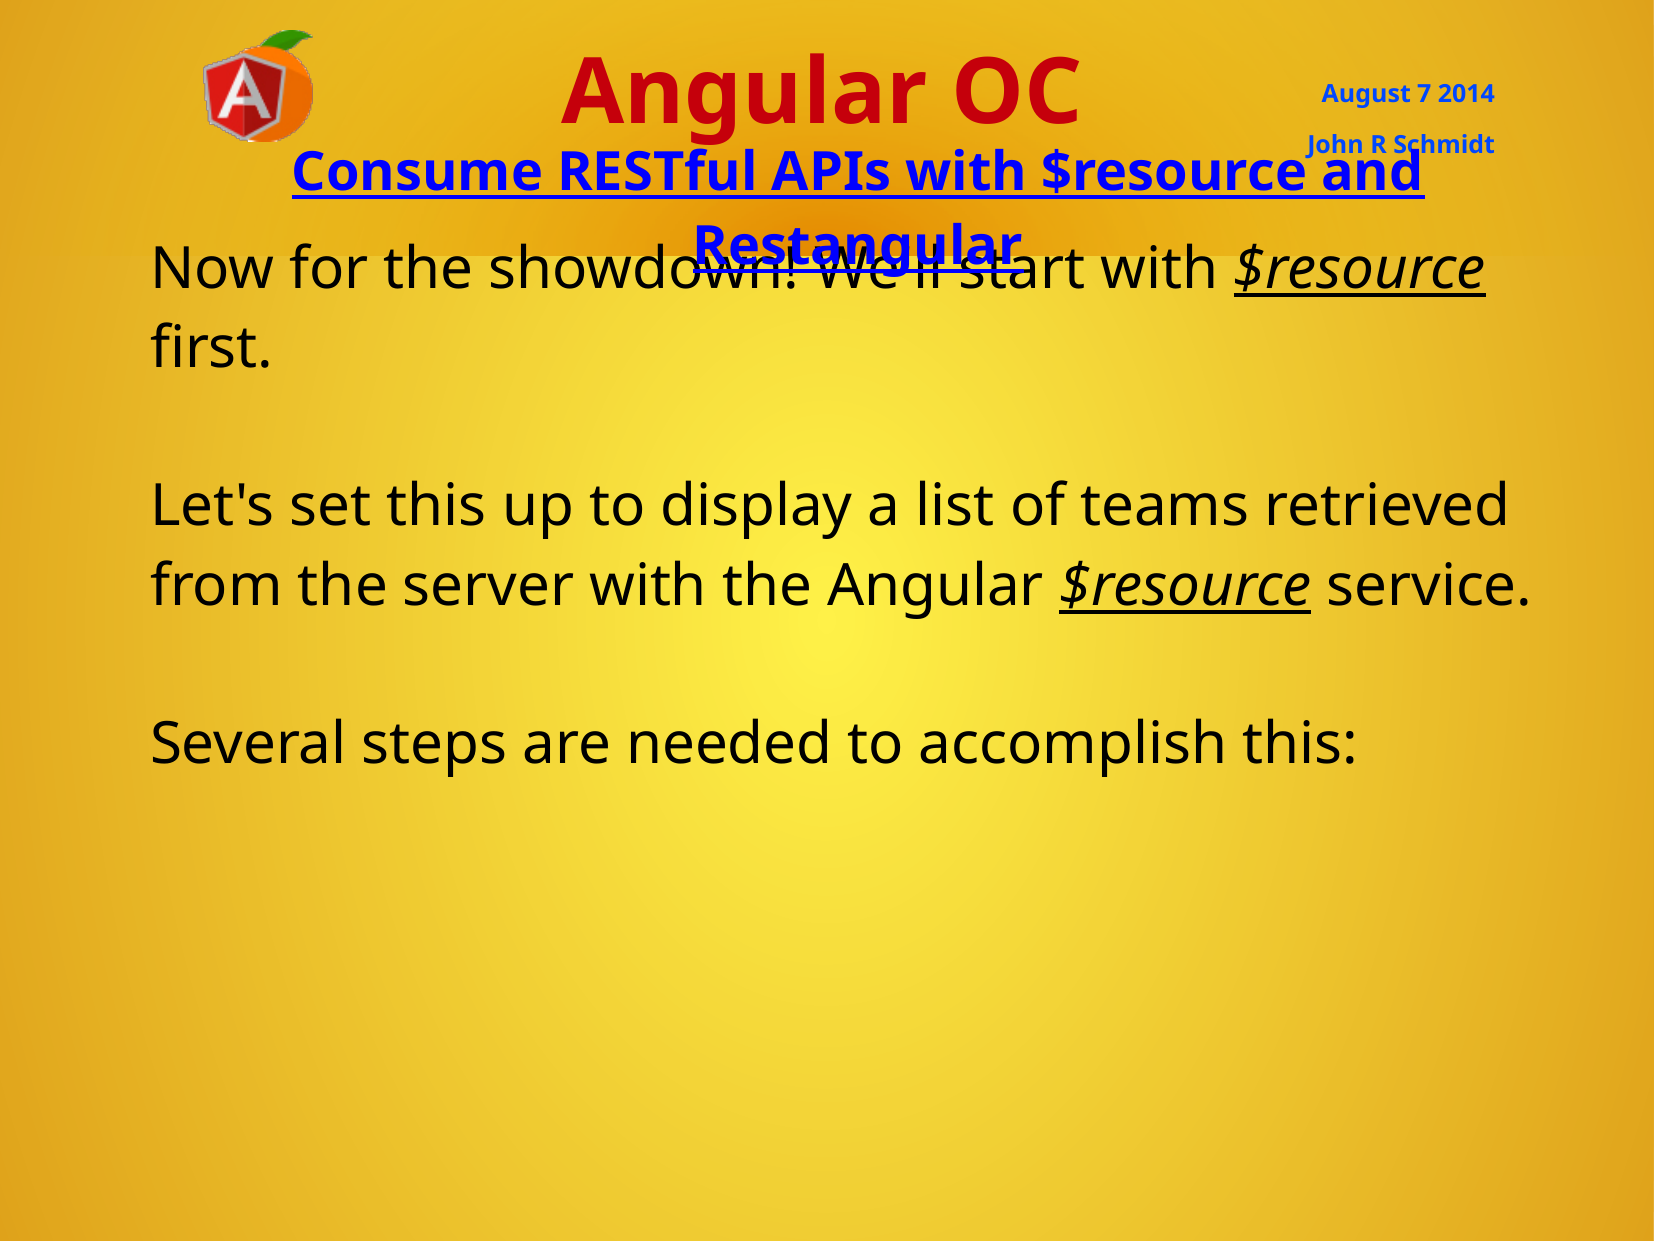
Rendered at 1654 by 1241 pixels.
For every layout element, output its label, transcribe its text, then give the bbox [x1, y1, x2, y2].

text_box Consume RESTful APIs with $resource and Restangular [150, 175, 1567, 239]
subtitle Now for the showdown! We'll start with $resource first. Let's set this up to display a list of teams retrieved from the server with the Angular $resource service. Several steps are needed to accomplish this: [150, 300, 1606, 707]
title Angular OC [560, 34, 1086, 142]
picture [202, 30, 316, 142]
text_box August 7 2014 John R Schmidt [1260, 51, 1510, 172]
